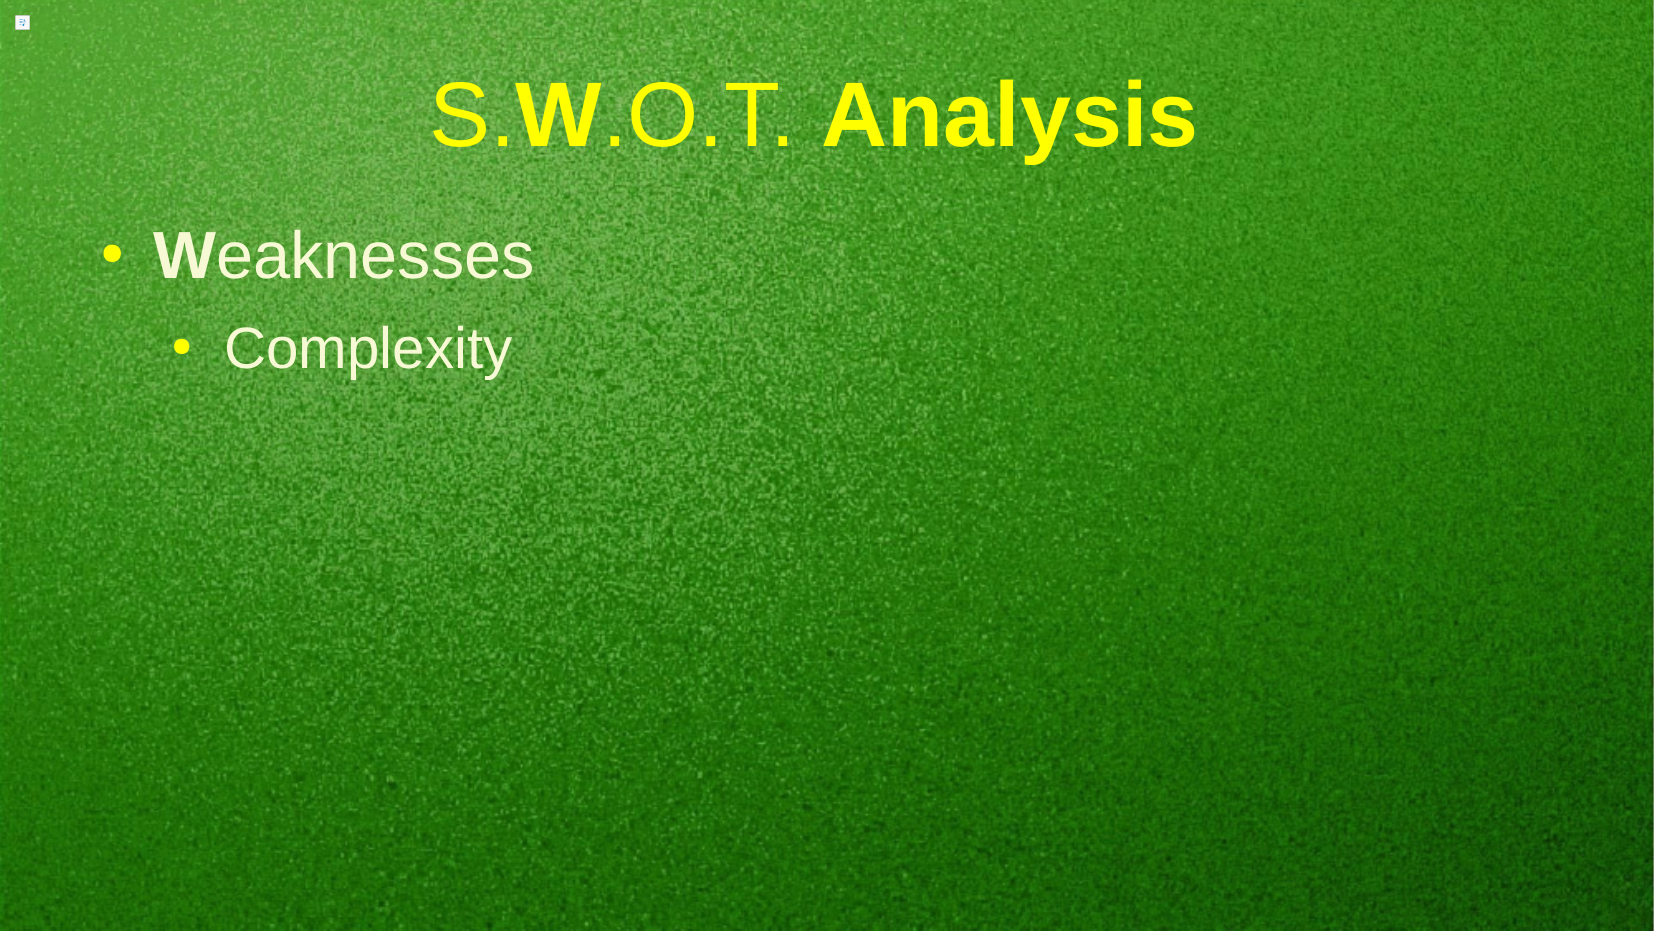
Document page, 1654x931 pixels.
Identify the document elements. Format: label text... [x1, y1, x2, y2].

text_box [15, 15, 31, 31]
picture [0, 0, 1654, 931]
title S.W.O.T. Analysis [82, 37, 1571, 193]
list Weaknesses Complexity [82, 217, 1571, 758]
